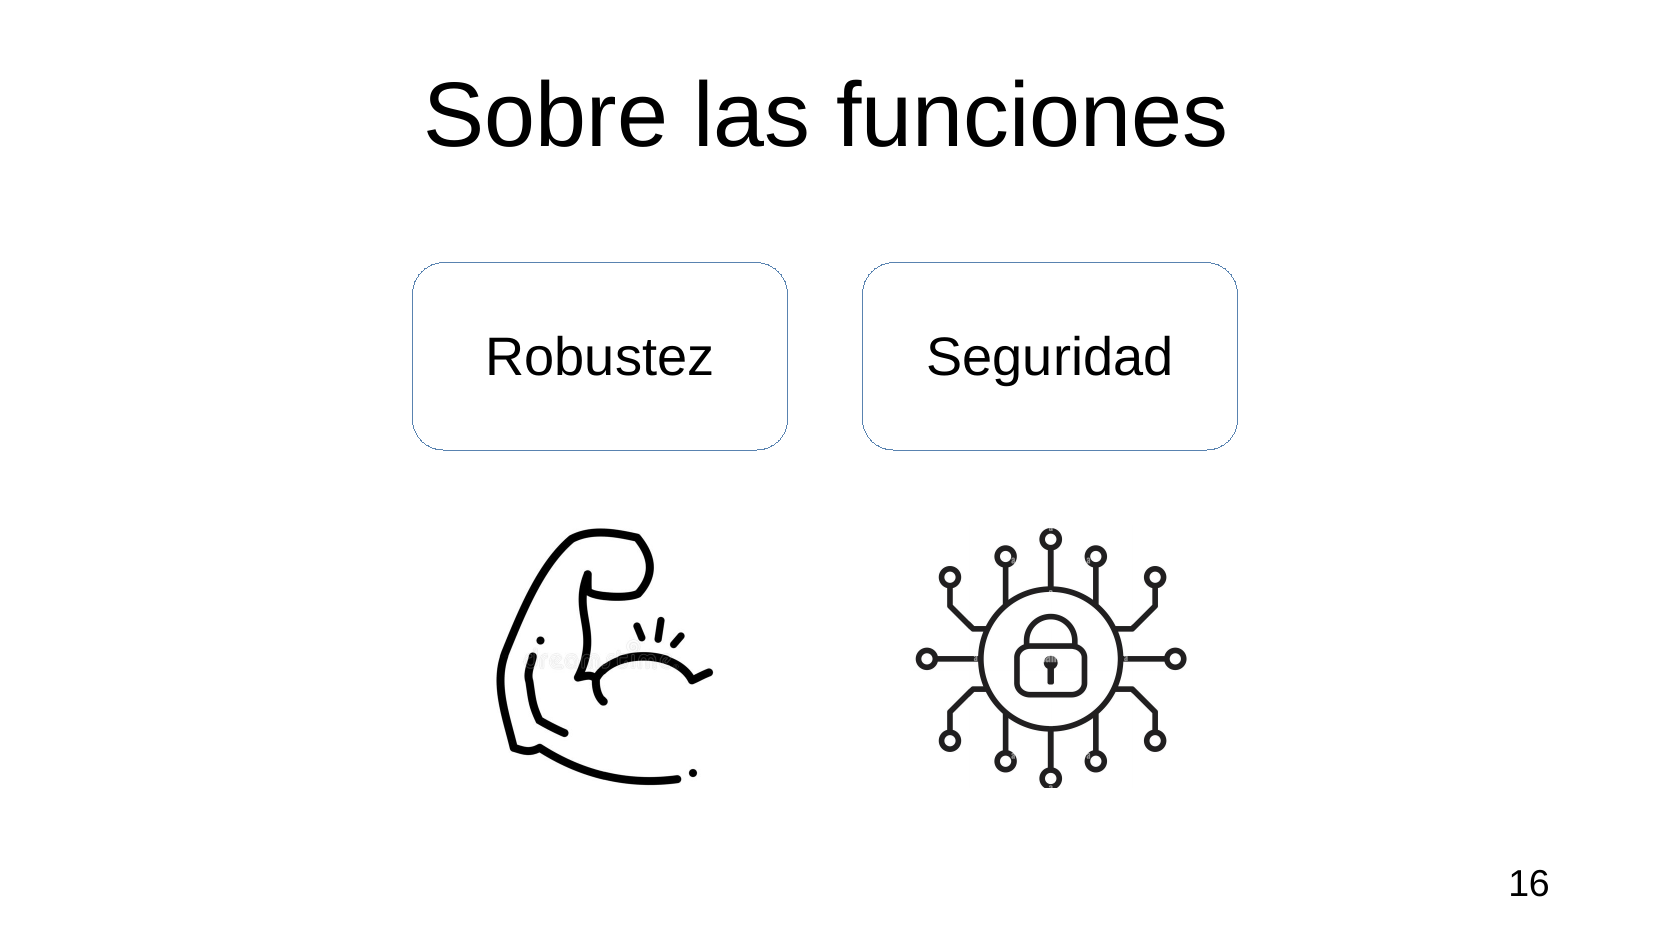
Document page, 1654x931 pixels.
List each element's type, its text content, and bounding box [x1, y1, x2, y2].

picture [487, 520, 719, 788]
text_box Seguridad [862, 262, 1238, 451]
picture [913, 525, 1189, 788]
text_box Robustez [412, 262, 788, 451]
text_box <number> [1493, 855, 1654, 931]
title Sobre las funciones [82, 37, 1571, 193]
